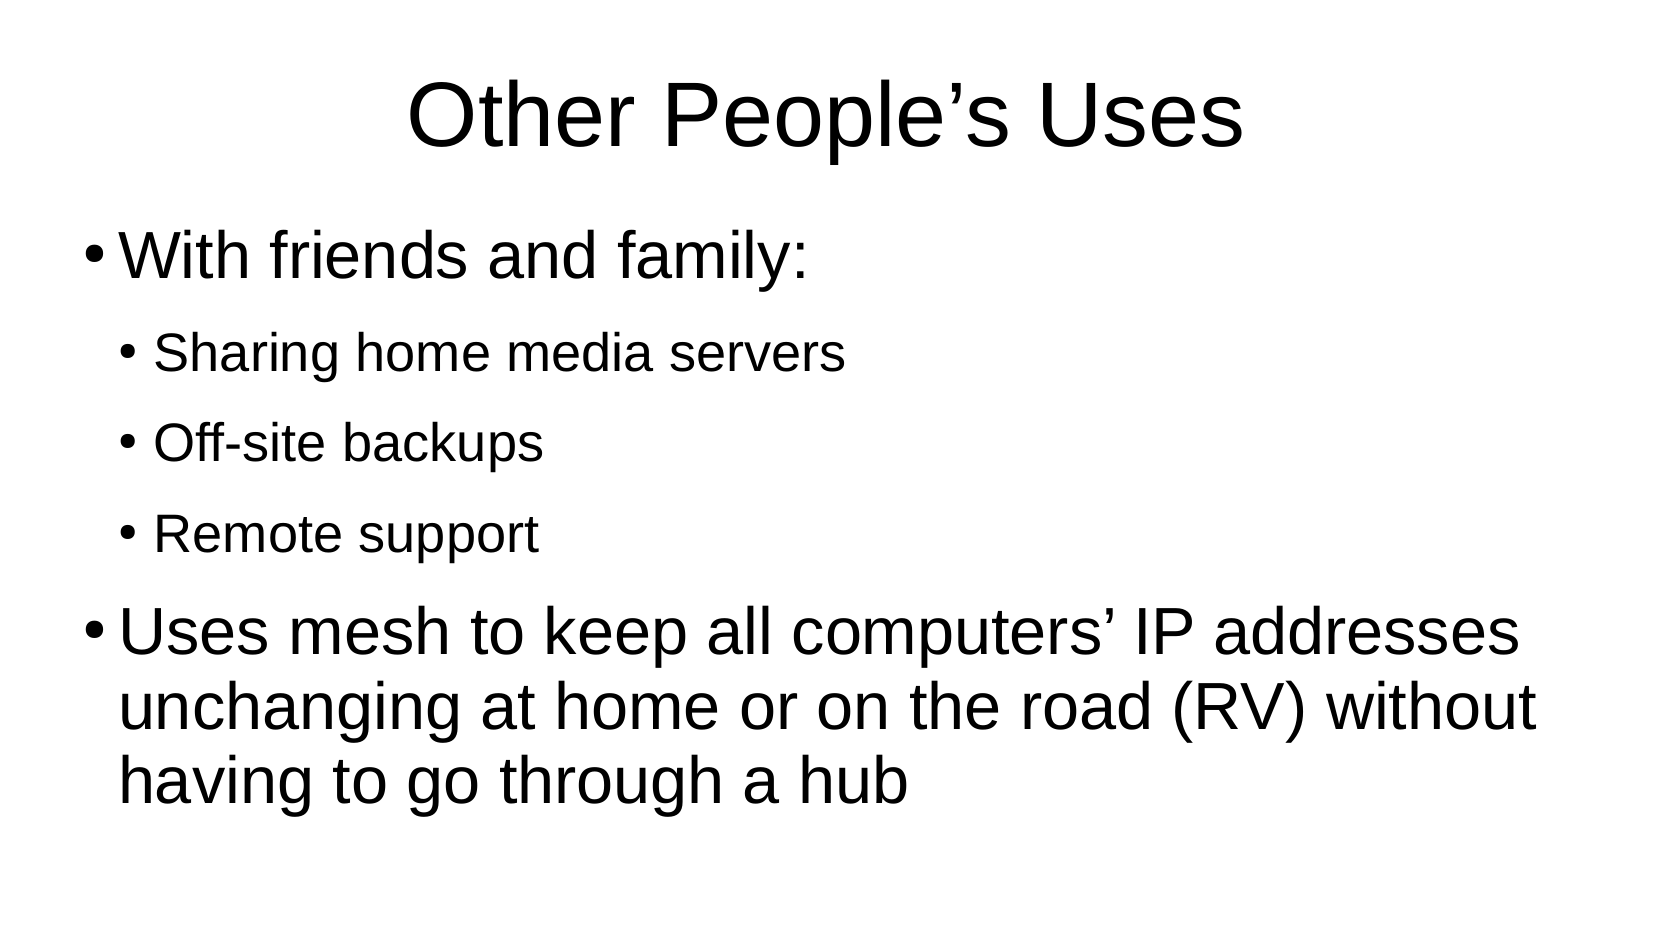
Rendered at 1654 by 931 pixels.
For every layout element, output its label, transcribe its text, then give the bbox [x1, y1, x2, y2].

title Other People’s Uses [82, 37, 1571, 193]
subtitle With friends and family: Sharing home media servers Off-site backups Remote support Uses mesh to keep all computers’ IP addresses unchanging at home or on the road (RV) without having to go through a hub [82, 217, 1571, 819]
